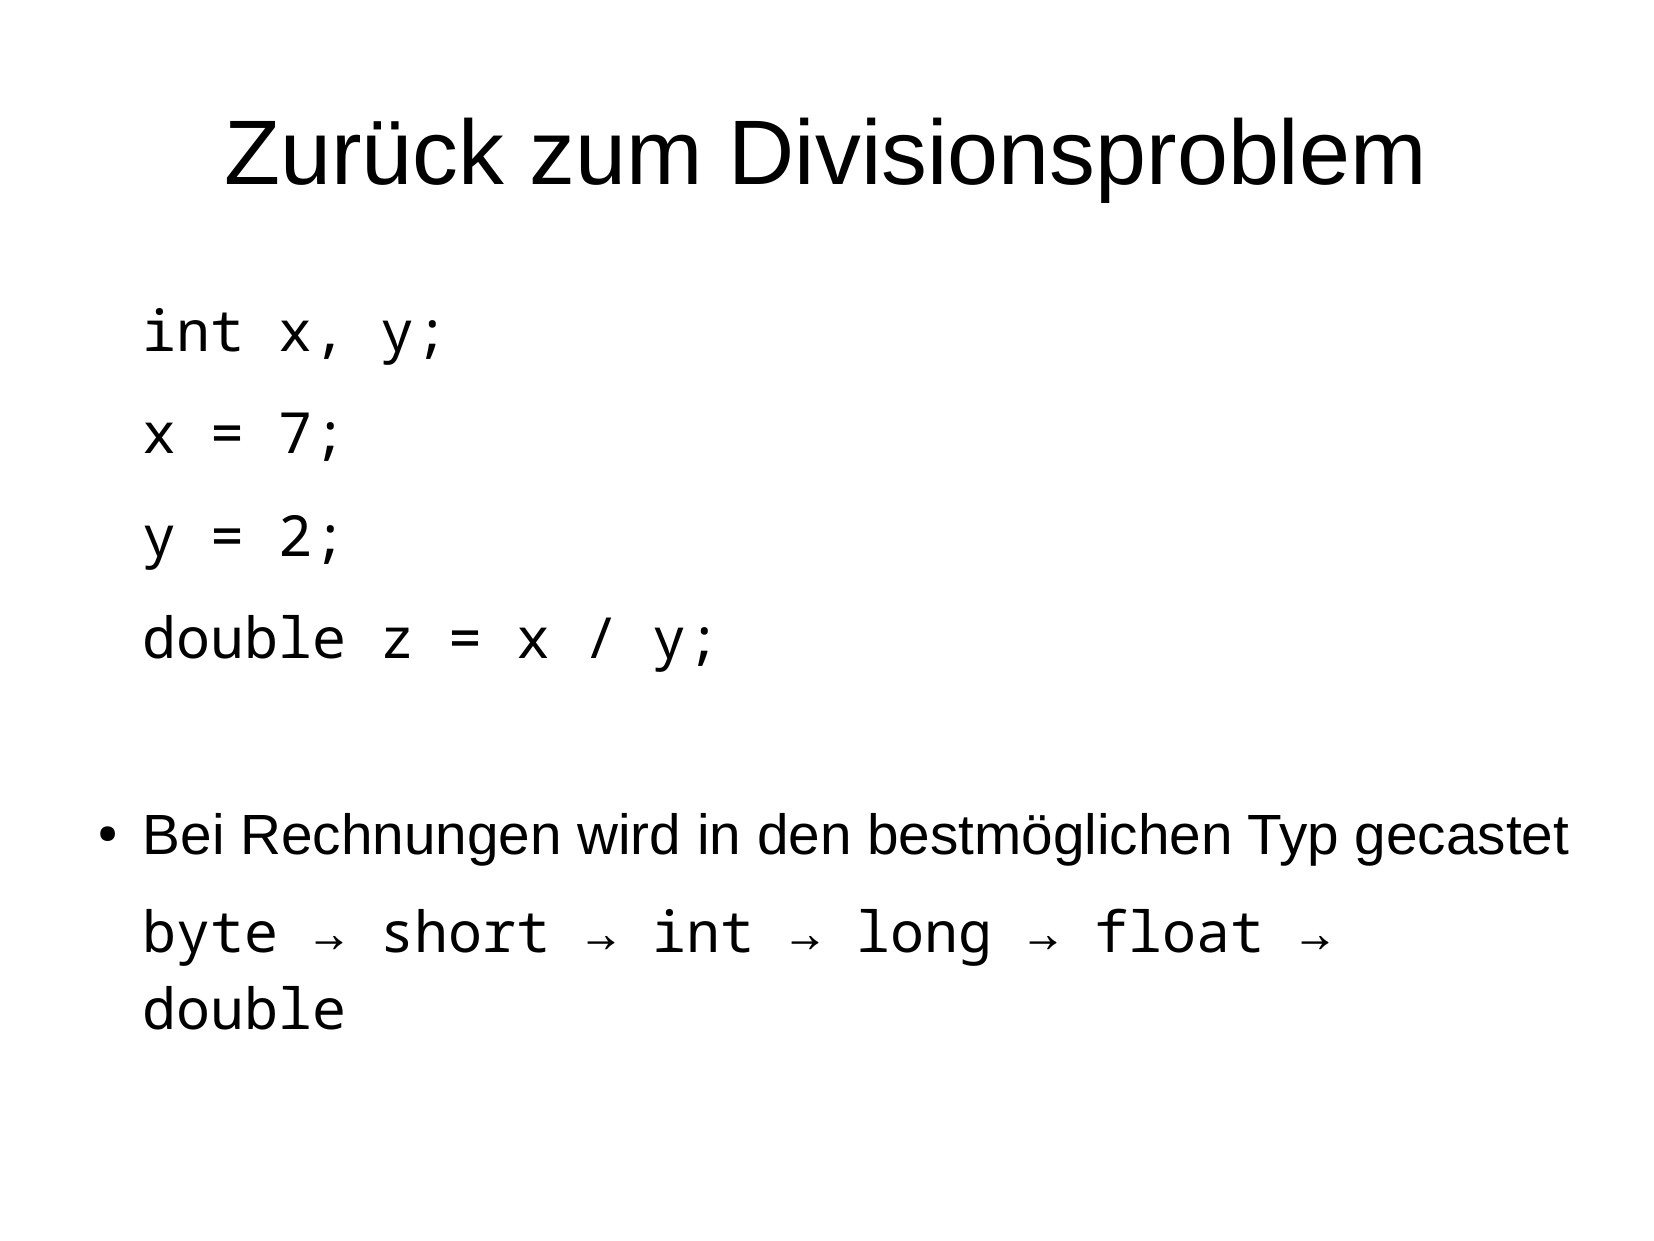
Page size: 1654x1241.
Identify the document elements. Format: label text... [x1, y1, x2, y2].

title Zurück zum Divisionsproblem [82, 49, 1571, 257]
list int x, y; x = 7; y = 2; double z = x / y; Bei Rechnungen wird in den bestmöglichen Typ gecastet byte → short → int → long → float → double [82, 290, 1571, 1109]
